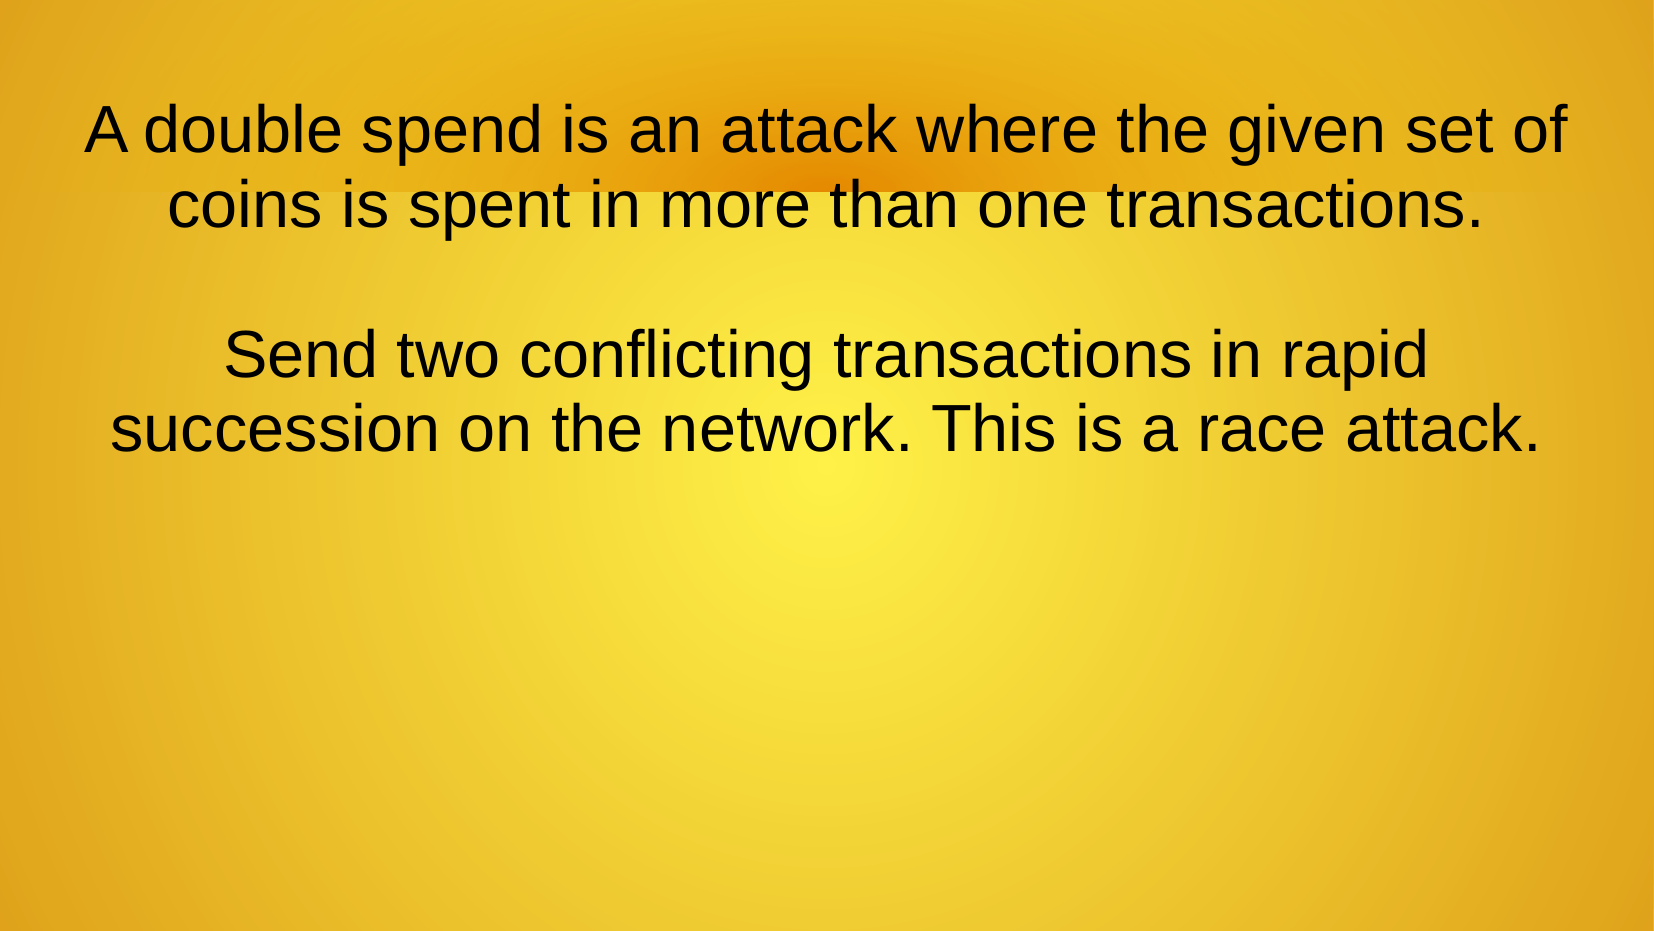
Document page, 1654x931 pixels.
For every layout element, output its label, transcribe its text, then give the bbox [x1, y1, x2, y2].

subtitle A double spend is an attack where the given set of coins is spent in more than one transactions. Send two conflicting transactions in rapid succession on the network. This is a race attack. [82, 35, 1571, 748]
